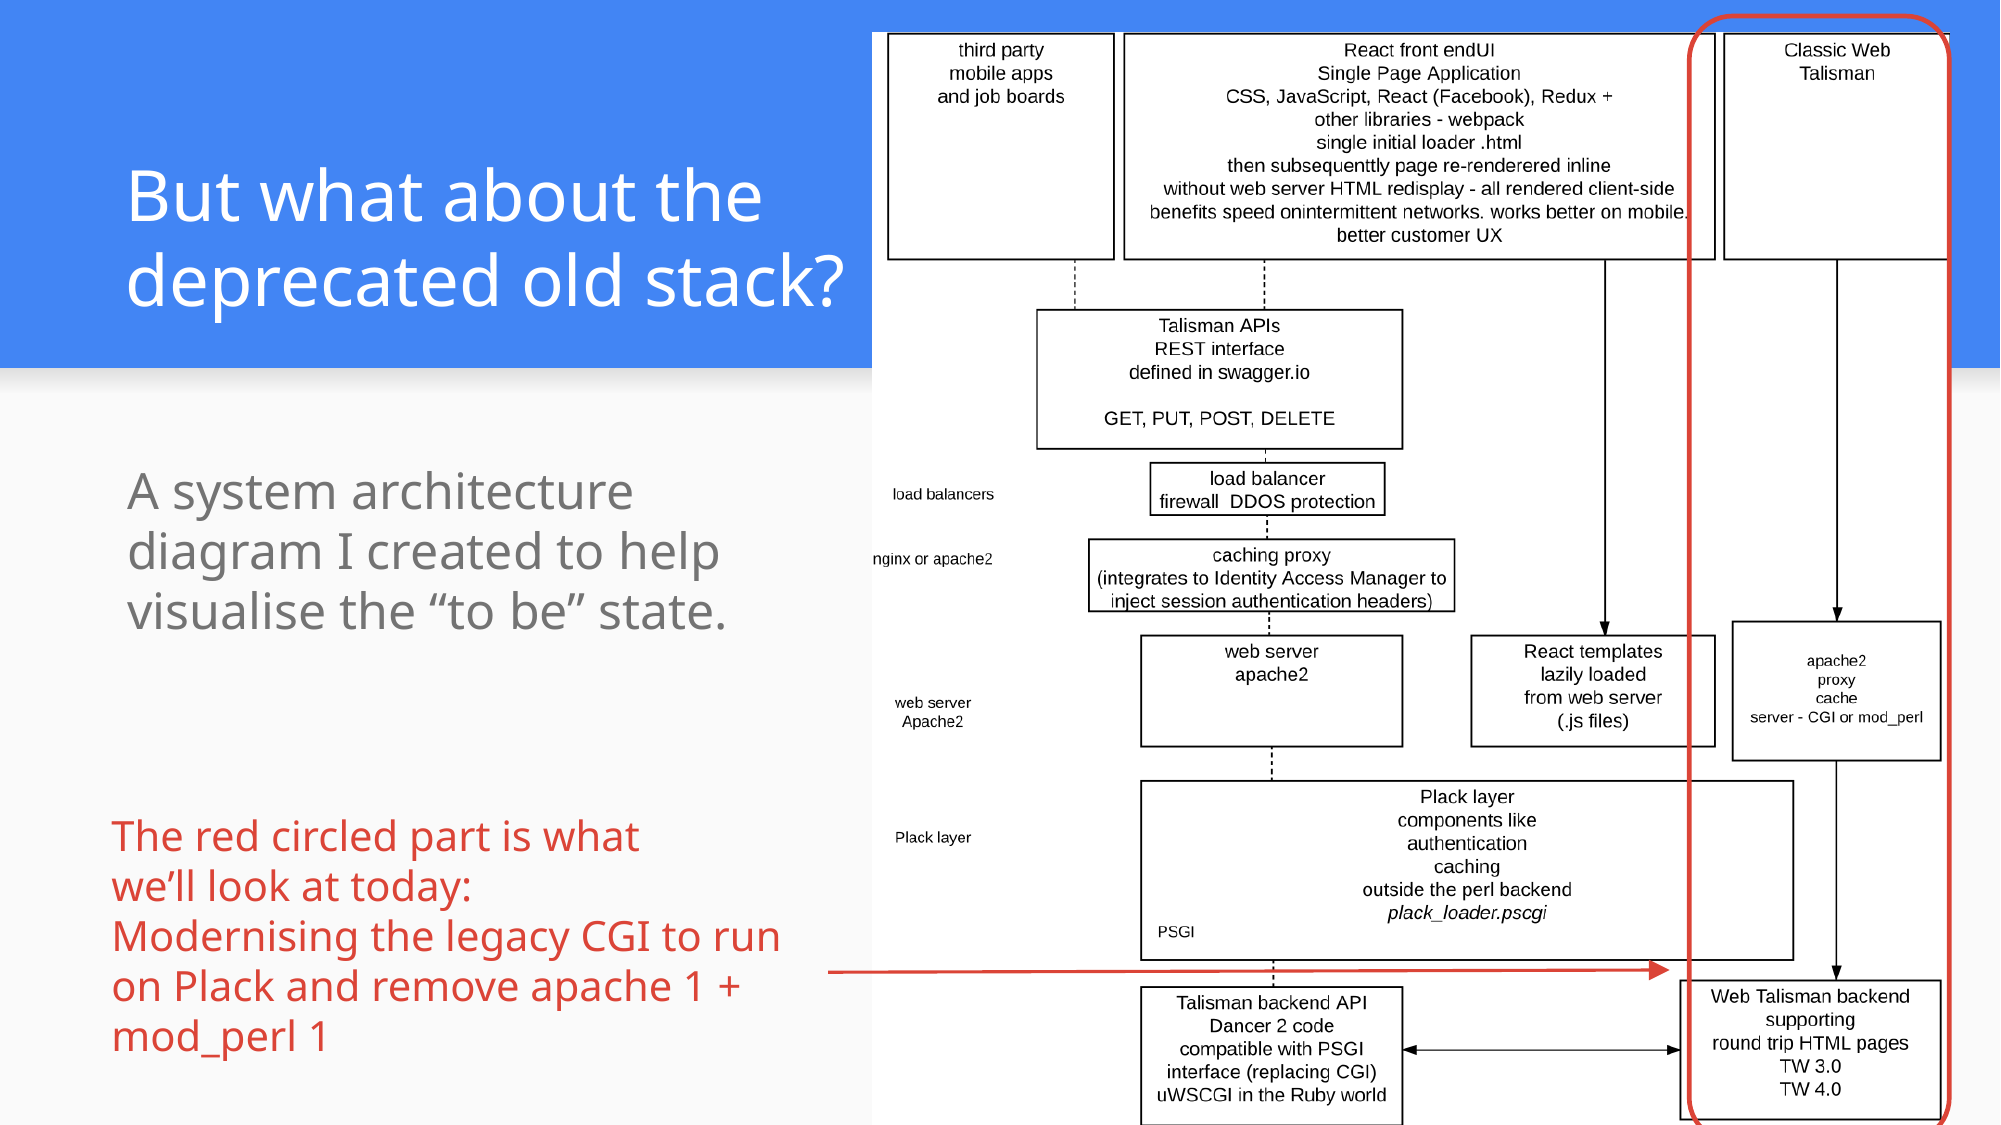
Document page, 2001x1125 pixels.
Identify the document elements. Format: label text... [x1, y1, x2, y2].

text_box A system architecture diagram I created to help visualise the “to be” state. [37, 444, 757, 764]
text_box The red circled part is what we’ll look at today: Modernising the legacy CGI to run on Plack and remove apache 1 + mod_perl 1 [96, 795, 829, 1066]
title But what about the deprecated old stack? [105, 69, 872, 341]
picture [1944, 32, 1950, 44]
picture [1692, 32, 1946, 1125]
picture [1944, 1113, 1950, 1125]
picture [872, 32, 1695, 1125]
